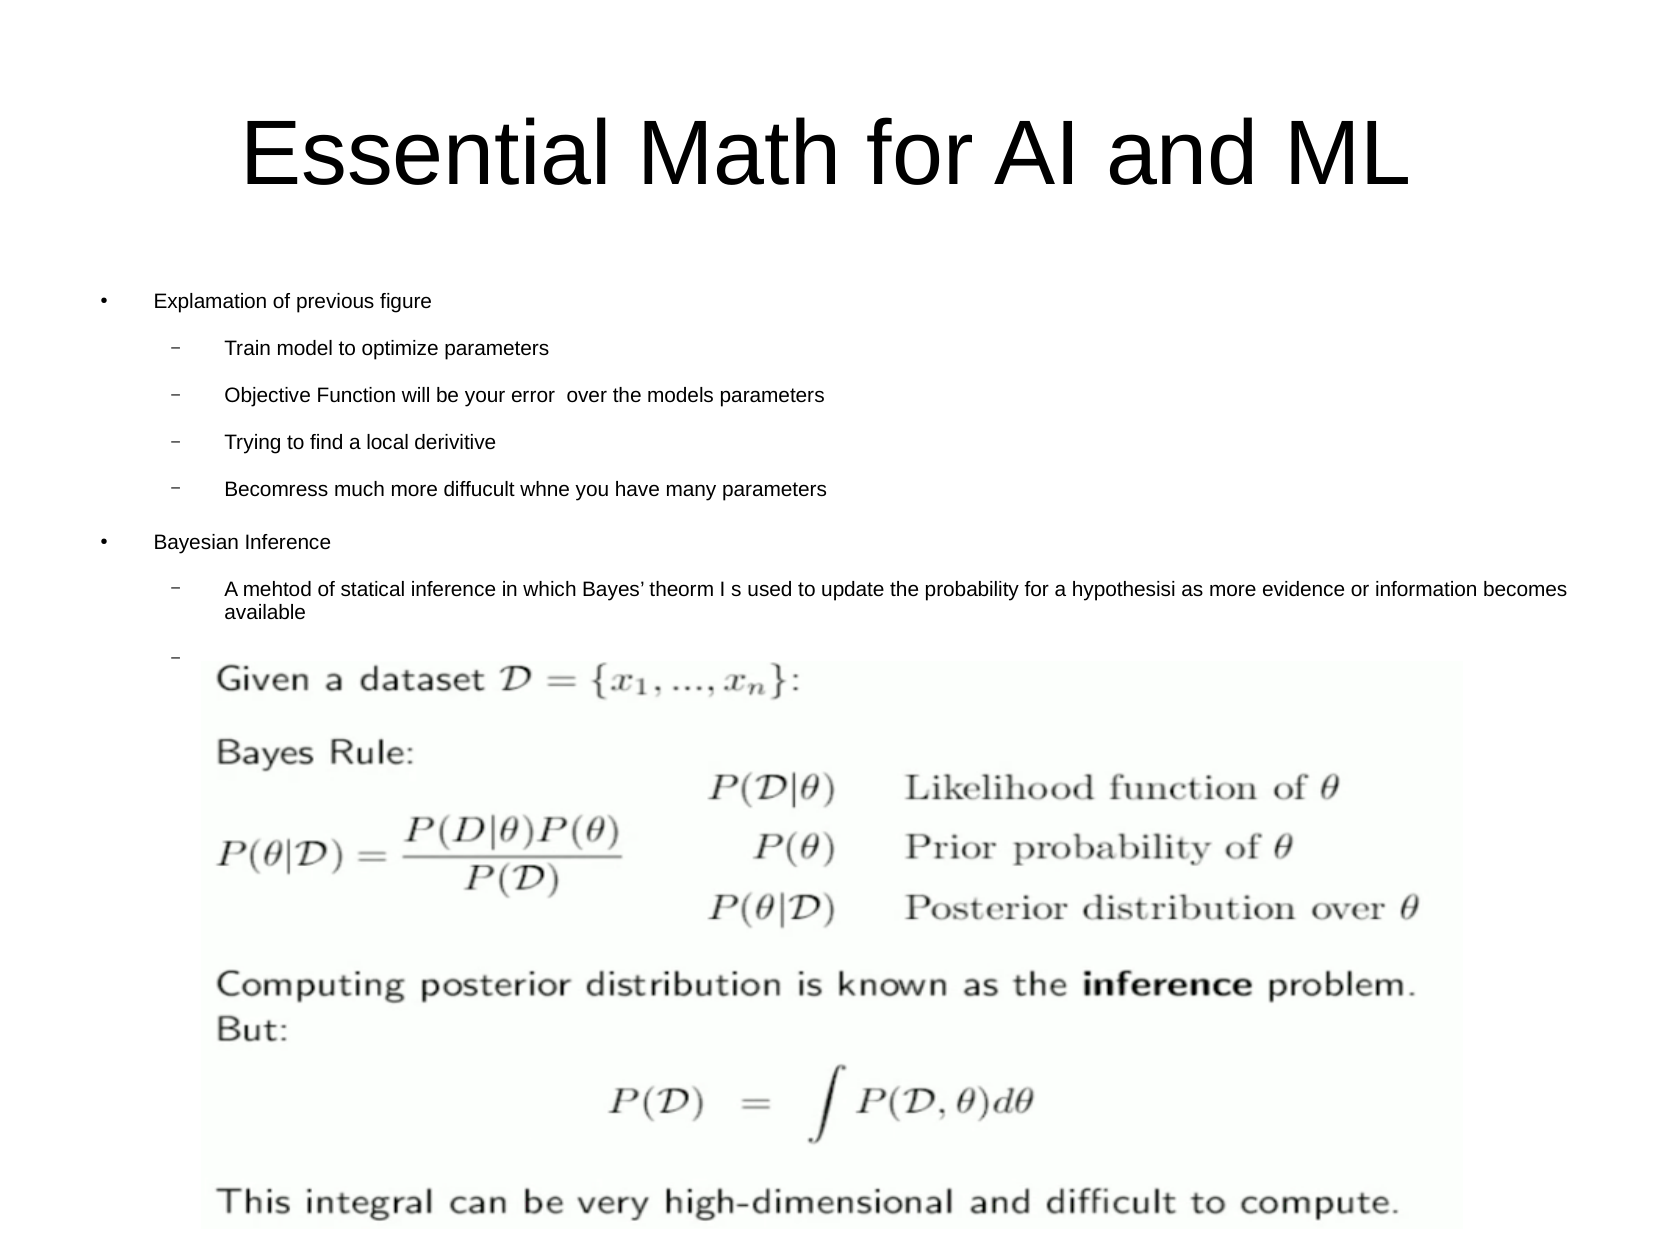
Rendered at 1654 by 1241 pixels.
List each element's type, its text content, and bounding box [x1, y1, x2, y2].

list Explamation of previous figure Train model to optimize parameters Objective Function will be your error over the models parameters Trying to find a local derivitive Becomress much more diffucult whne you have many parameters Bayesian Inference A mehtod of statical inference in which Bayes’ theorm I s used to update the probability for a hypothesisi as more evidence or information becomes available [82, 290, 1571, 1229]
title Essential Math for AI and ML [82, 49, 1571, 257]
picture [201, 661, 1463, 1229]
